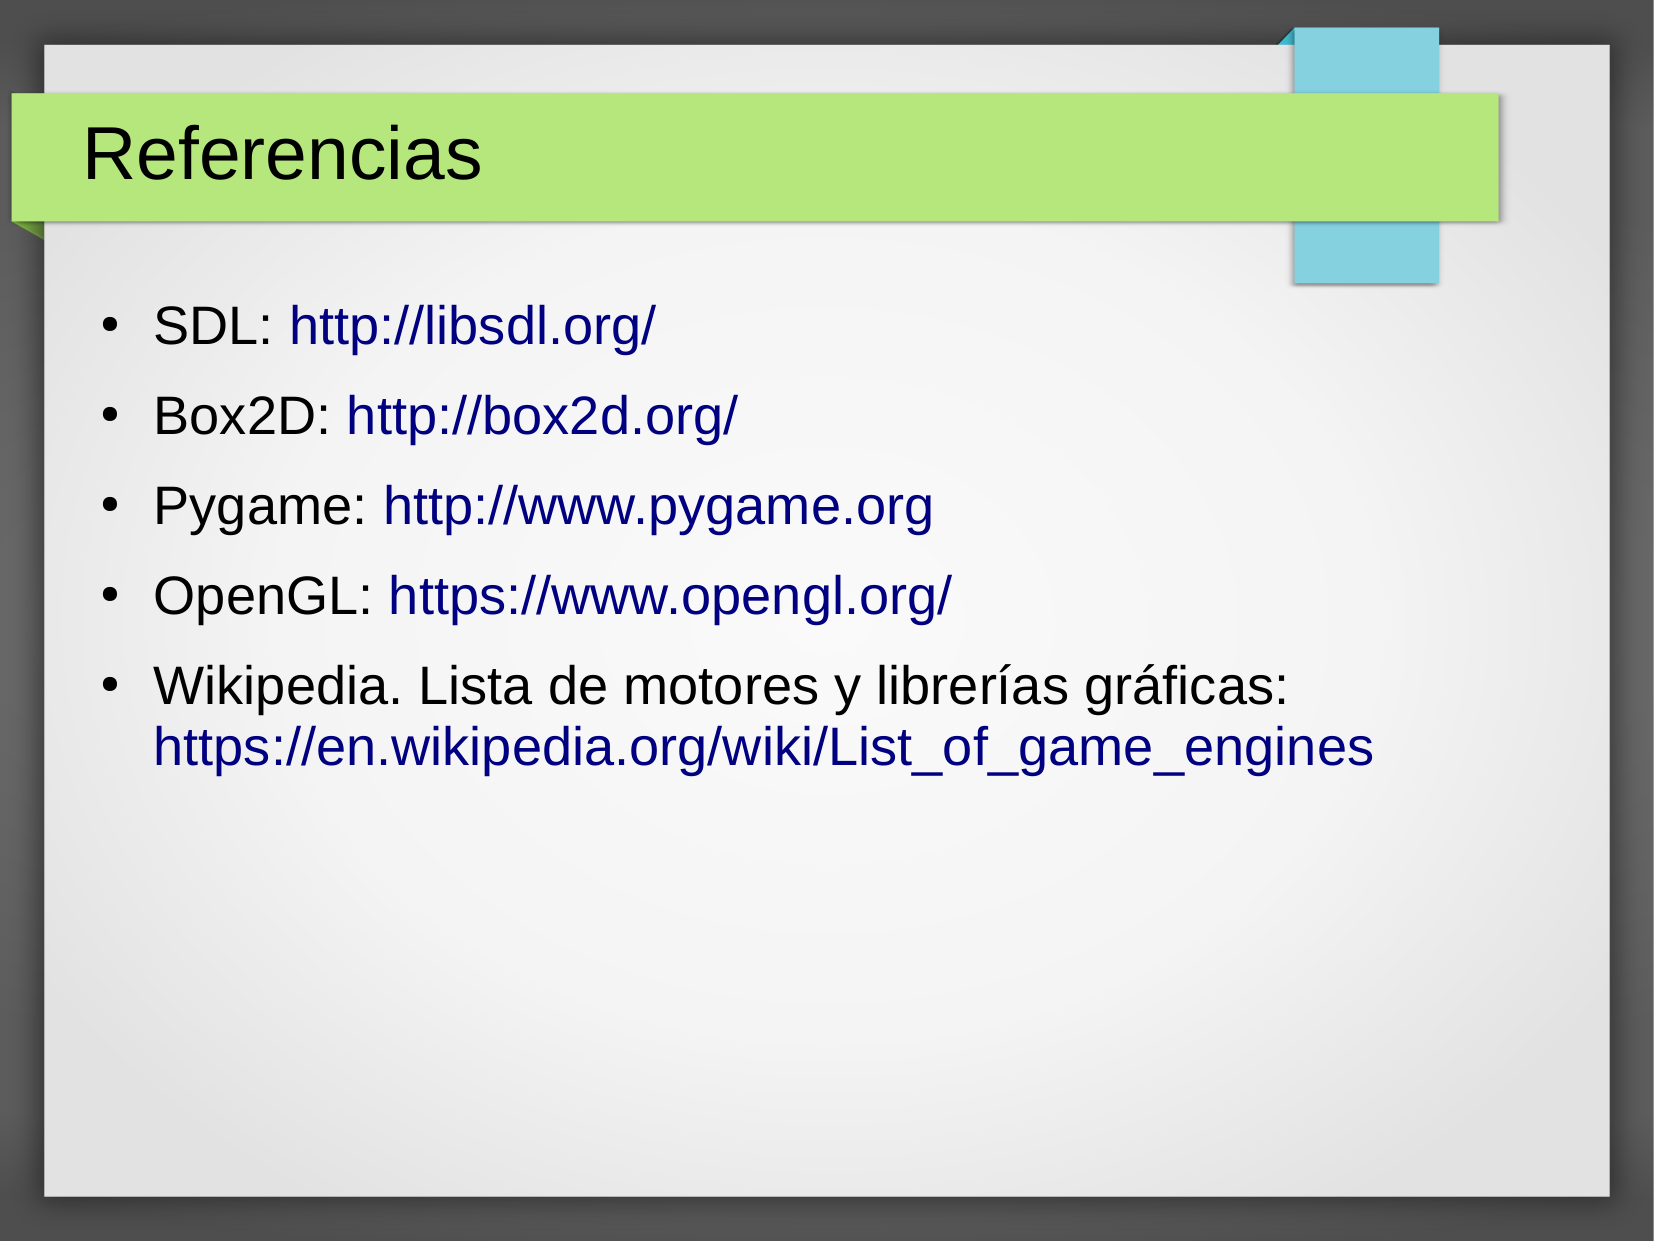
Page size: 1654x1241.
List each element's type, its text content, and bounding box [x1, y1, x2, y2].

title Referencias [82, 94, 1264, 213]
picture [0, 0, 1654, 1241]
list SDL: http://libsdl.org/ Box2D: http://box2d.org/ Pygame: http://www.pygame.org OpenGL: https://www.opengl.org/ Wikipedia. Lista de motores y librerías gráficas: https://en.wikipedia.org/wiki/List_of_game_engines [82, 295, 1571, 1015]
